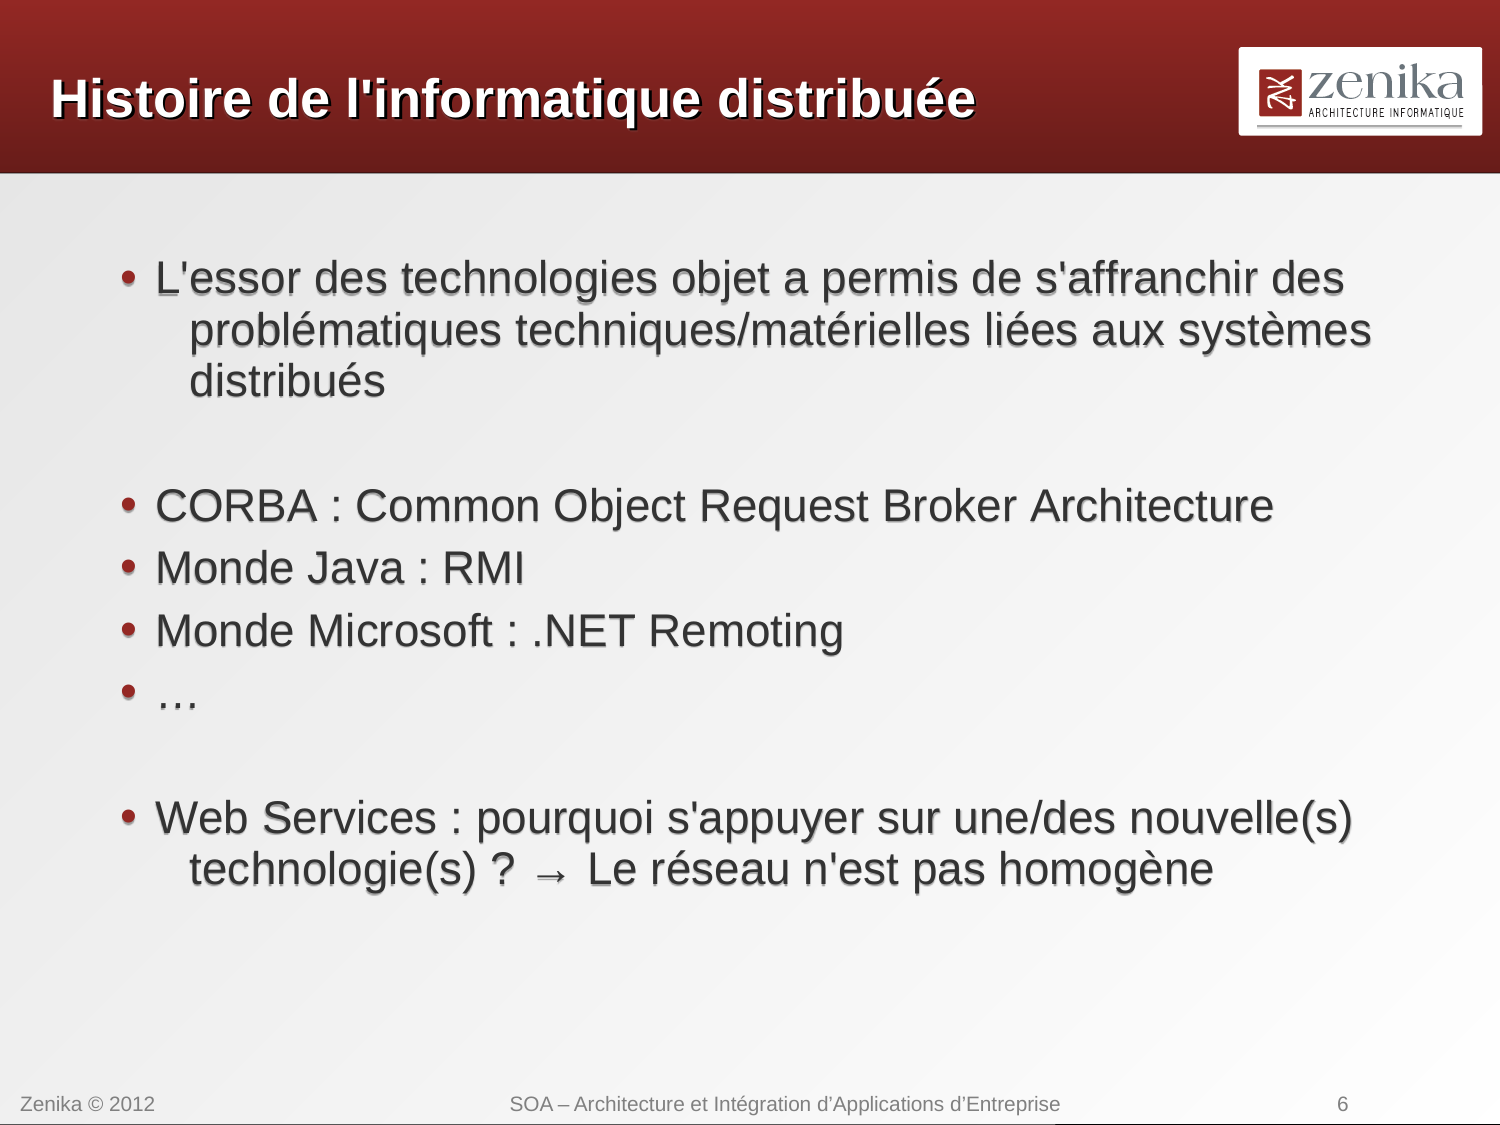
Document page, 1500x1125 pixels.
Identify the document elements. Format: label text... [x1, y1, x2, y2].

title Histoire de l'informatique distribuée [50, 22, 1206, 172]
list L'essor des technologies objet a permis de s'affranchir des problématiques techniques/matérielles liées aux systèmes distribués CORBA : Common Object Request Broker Architecture Monde Java : RMI Monde Microsoft : .NET Remoting … Web Services : pourquoi s'appuyer sur une/des nouvelle(s) technologie(s) ? → Le réseau n'est pas homogène [50, 249, 1435, 1064]
